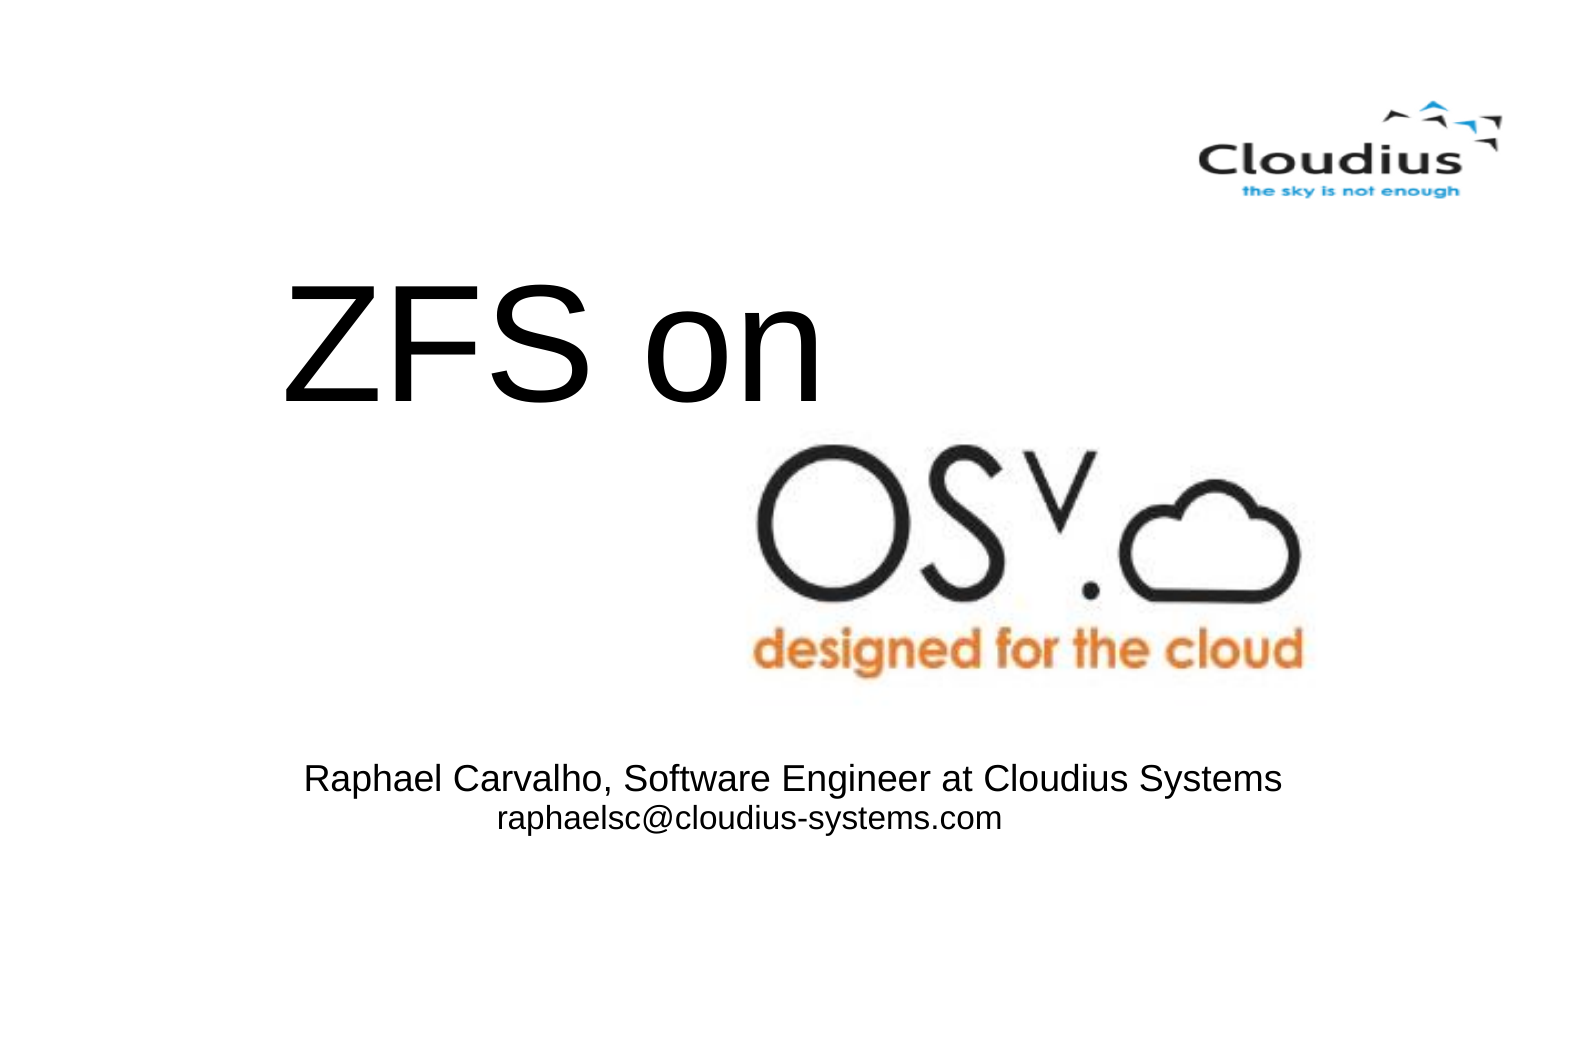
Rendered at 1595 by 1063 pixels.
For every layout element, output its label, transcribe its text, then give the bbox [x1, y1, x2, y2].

text_box Raphael Carvalho, Software Engineer at Cloudius Systems raphaelsc@cloudius-systems.com [150, 750, 1351, 887]
title ZFS on [102, 250, 1538, 438]
picture [1162, 37, 1542, 263]
picture [712, 438, 1351, 729]
